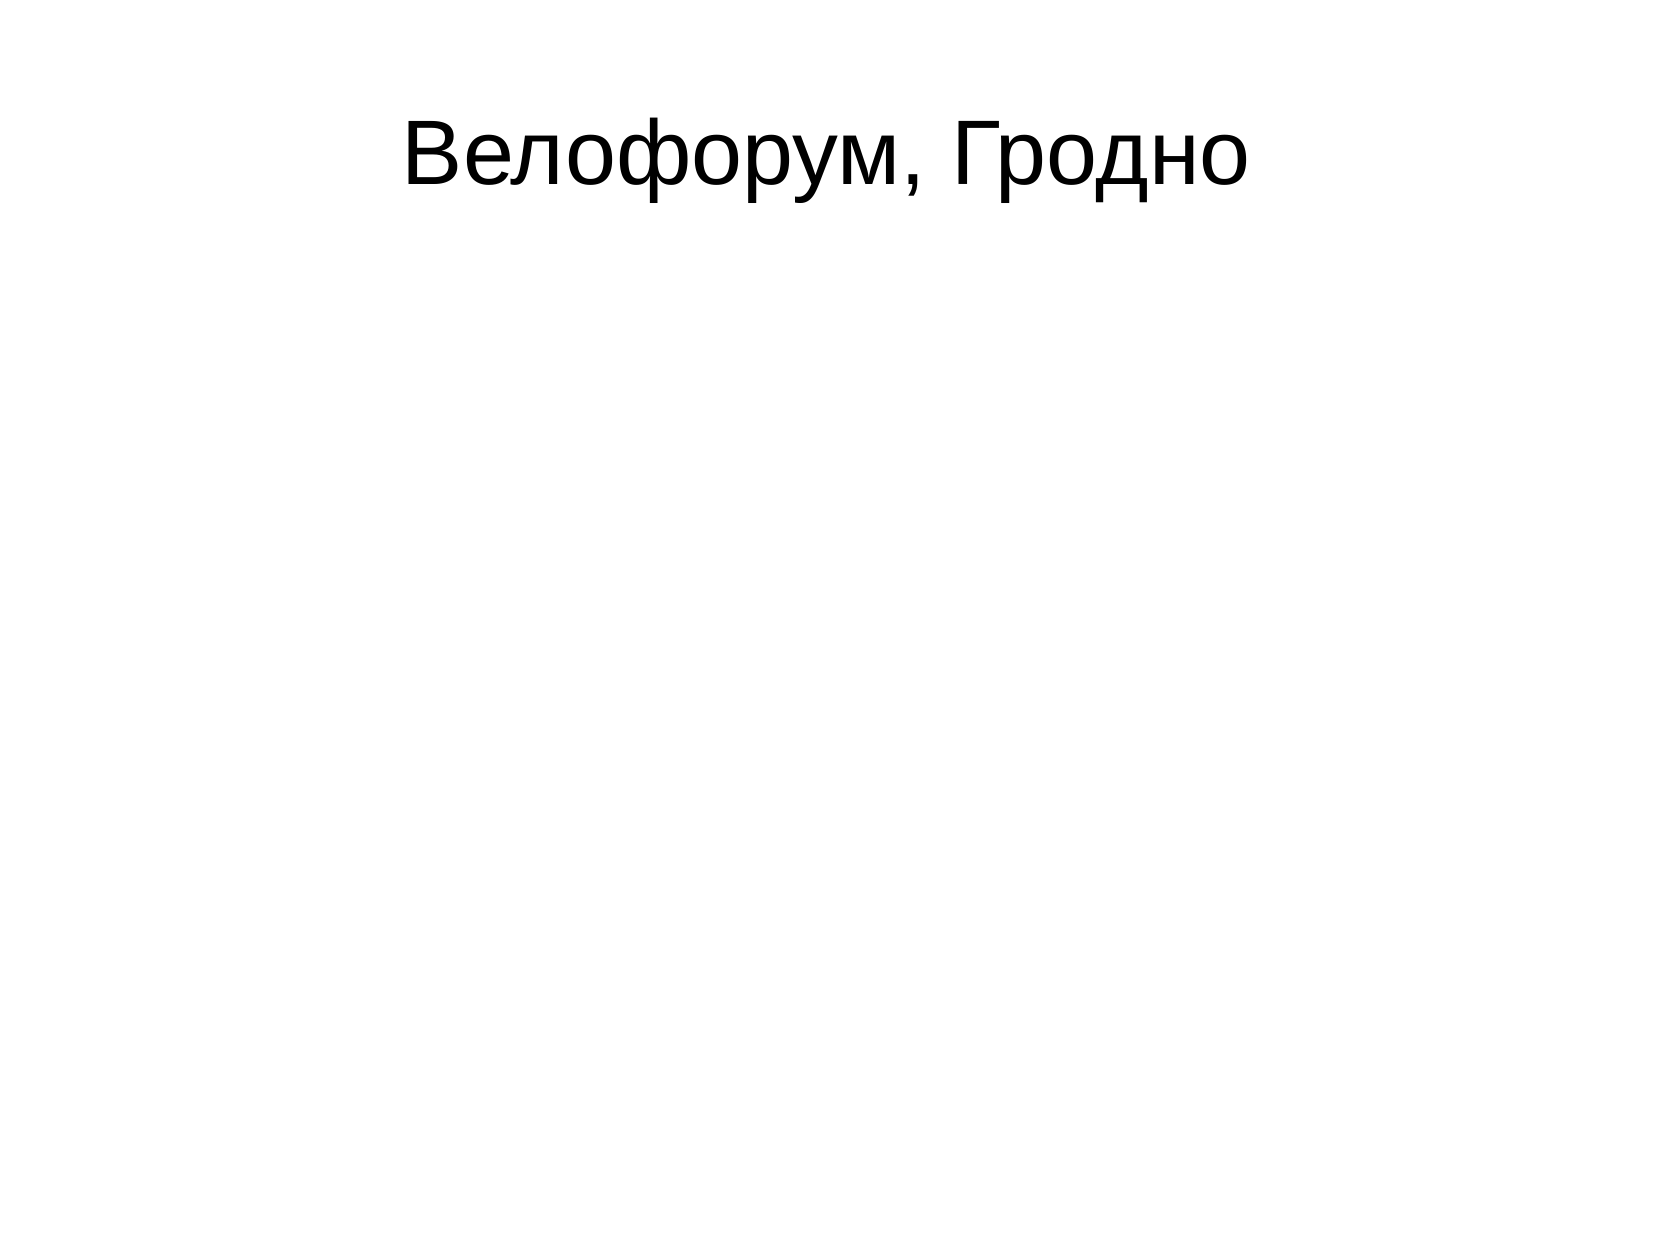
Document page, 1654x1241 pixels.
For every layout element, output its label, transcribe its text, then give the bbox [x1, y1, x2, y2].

title Велофорум, Гродно [82, 49, 1571, 257]
